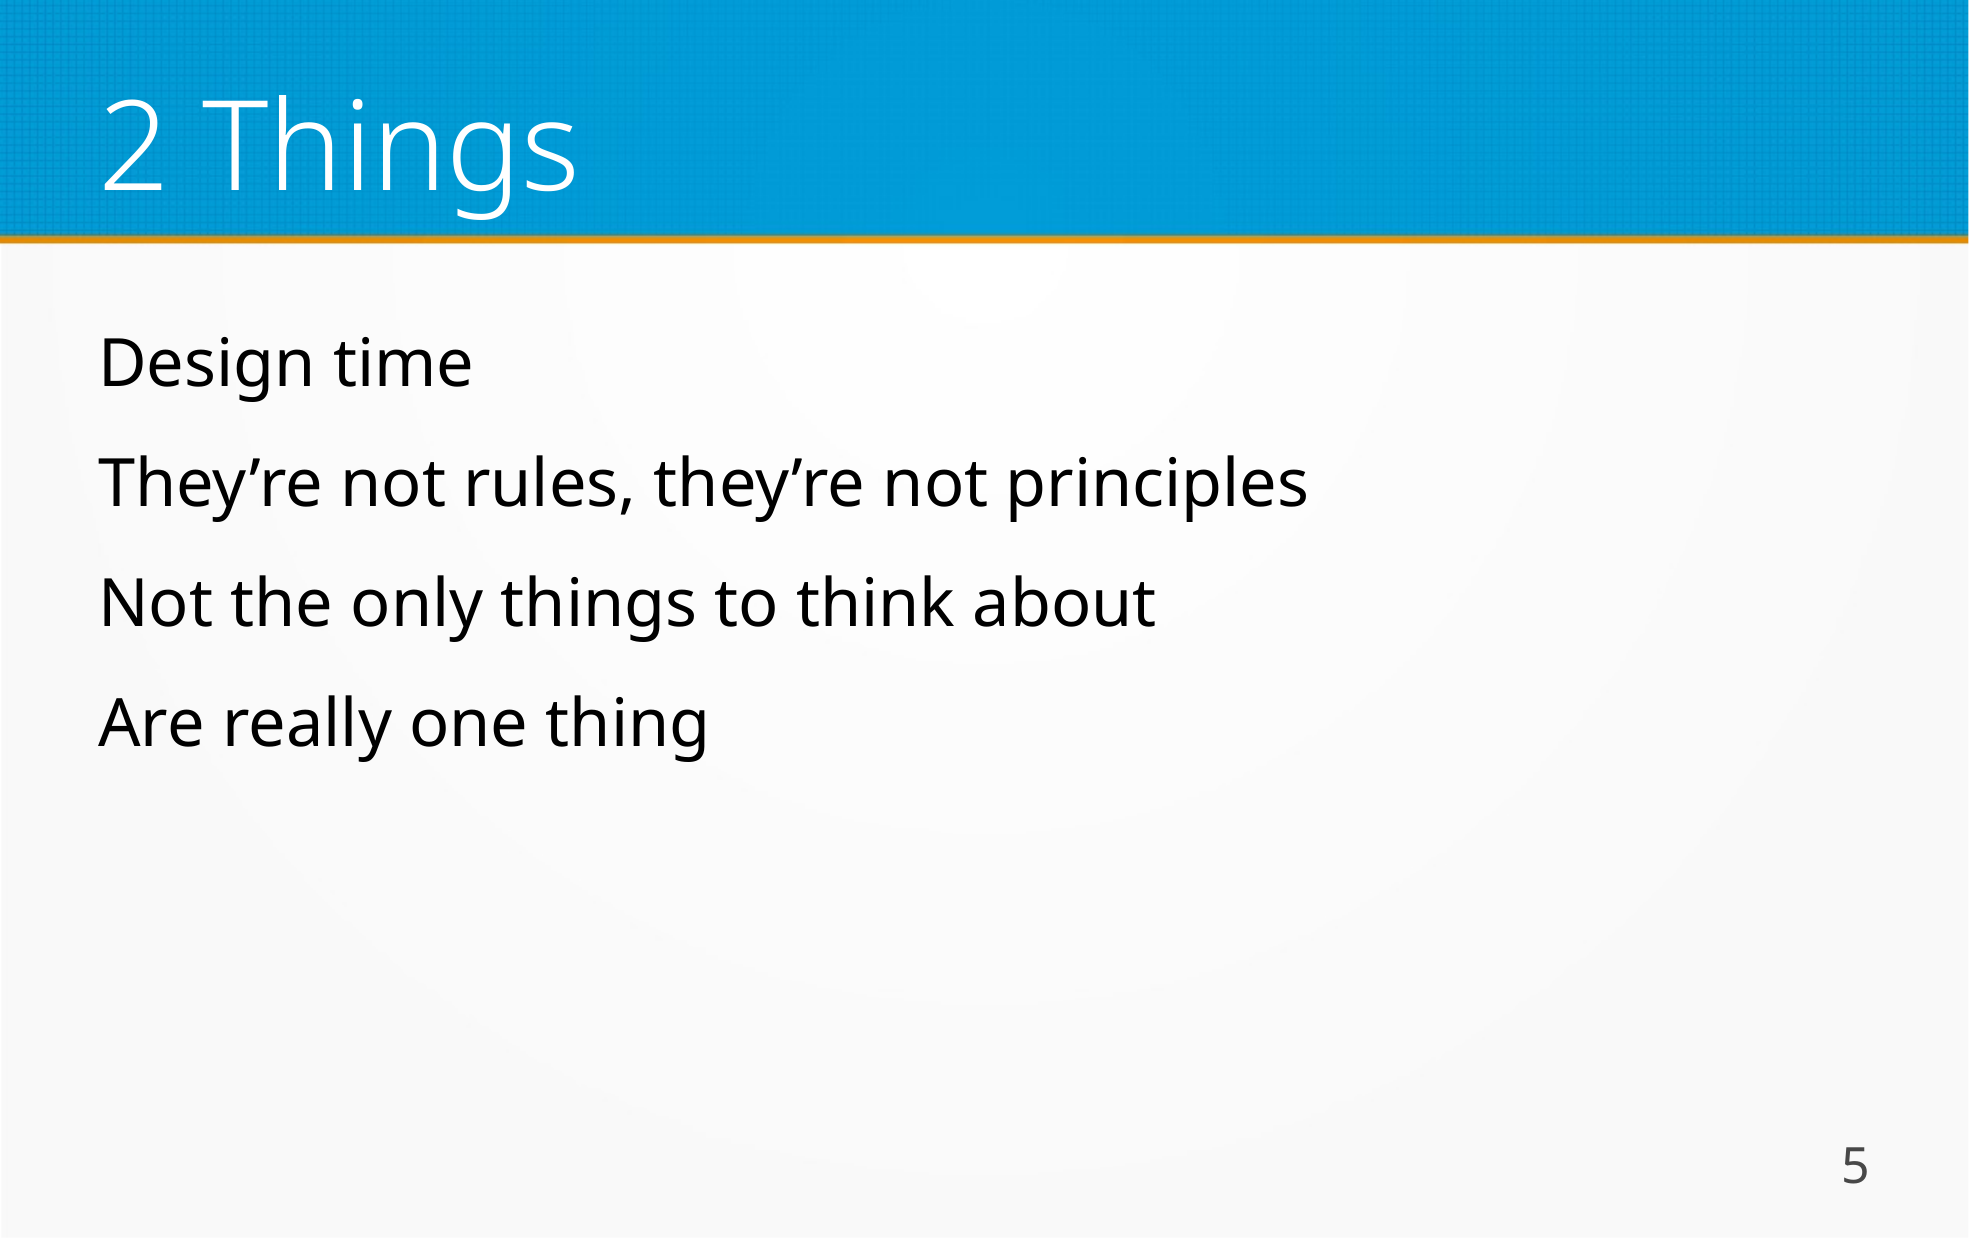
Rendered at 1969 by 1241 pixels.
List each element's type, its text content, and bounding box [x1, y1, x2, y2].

list Design time They’re not rules, they’re not principles Not the only things to think about Are really one thing [98, 315, 1861, 1081]
title 2 Things [98, 19, 1870, 227]
picture [0, 233, 1969, 1241]
